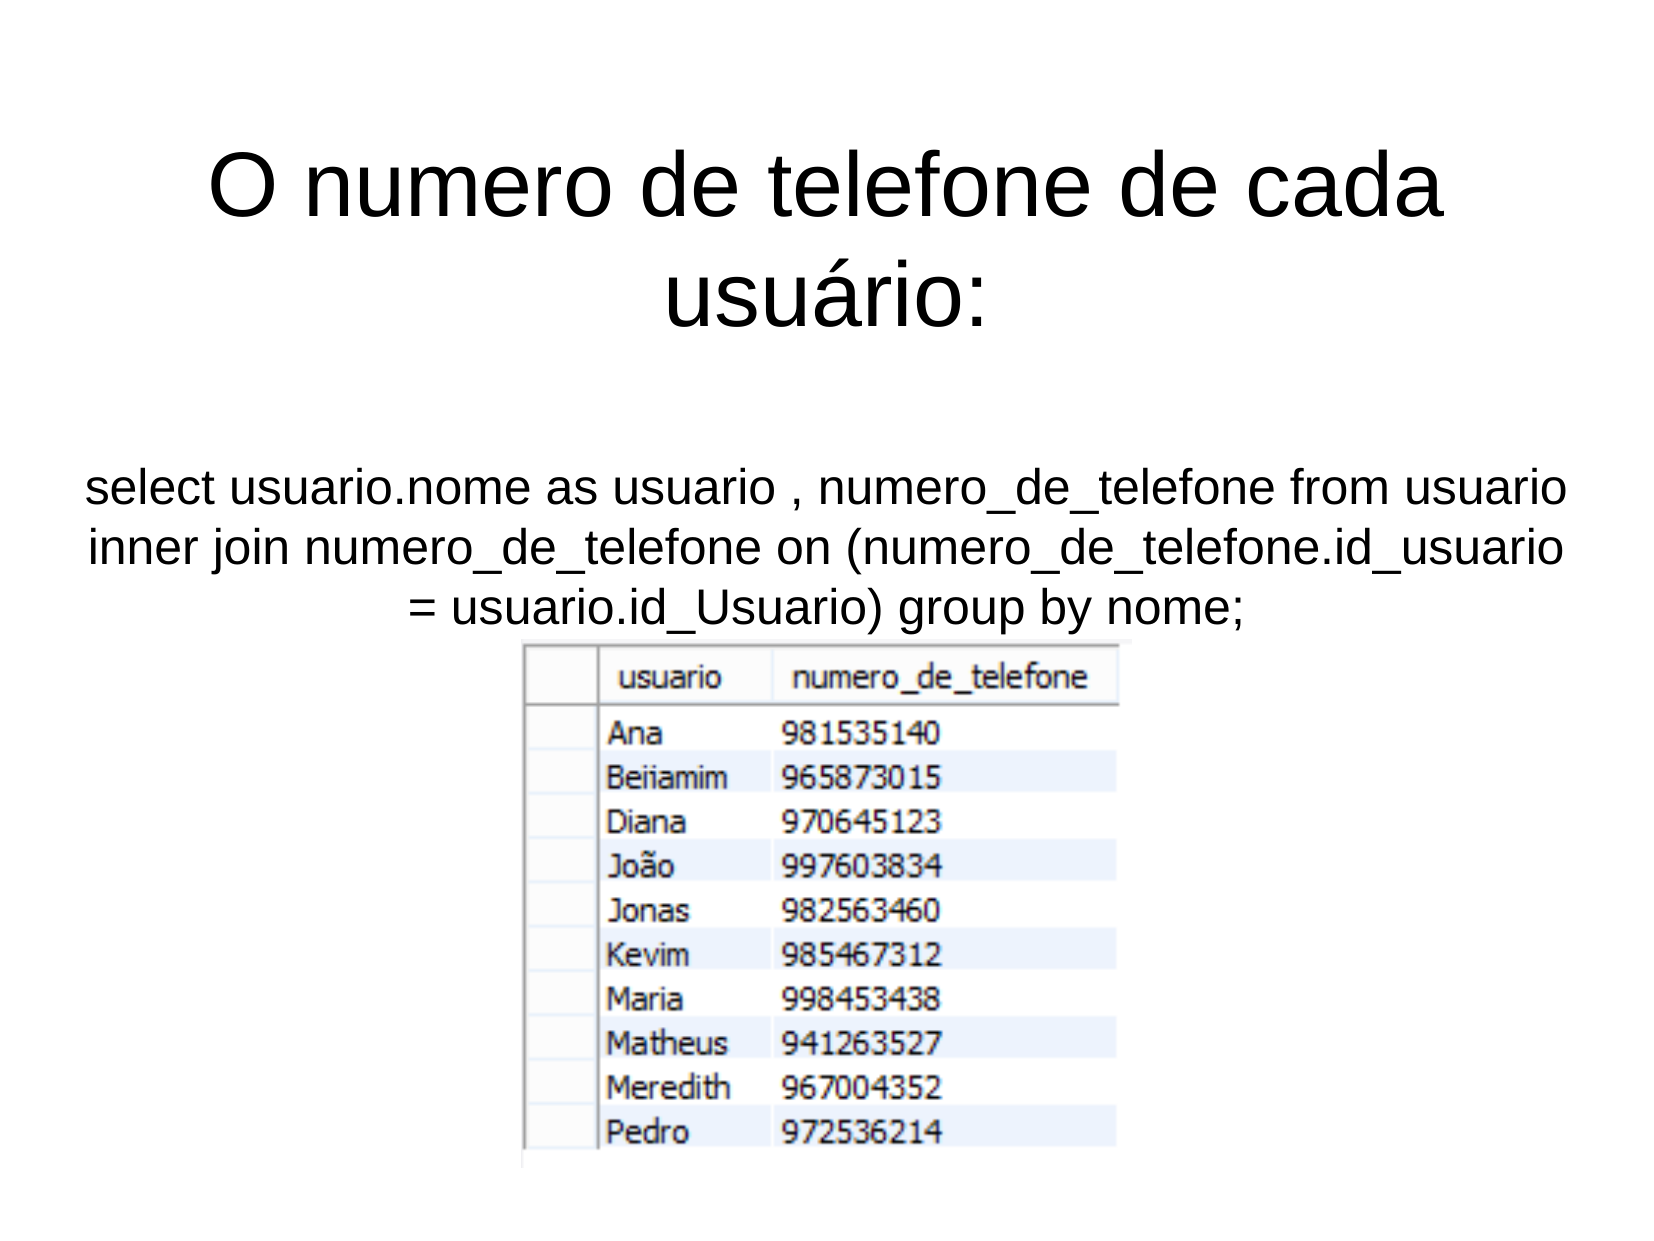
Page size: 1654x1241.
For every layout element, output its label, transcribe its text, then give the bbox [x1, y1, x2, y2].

picture [521, 639, 1132, 1168]
title O numero de telefone de cada usuário: select usuario.nome as usuario , numero_de_telefone from usuario inner join numero_de_telefone on (numero_de_telefone.id_usuario = usuario.id_Usuario) group by nome; [82, 47, 1571, 1193]
